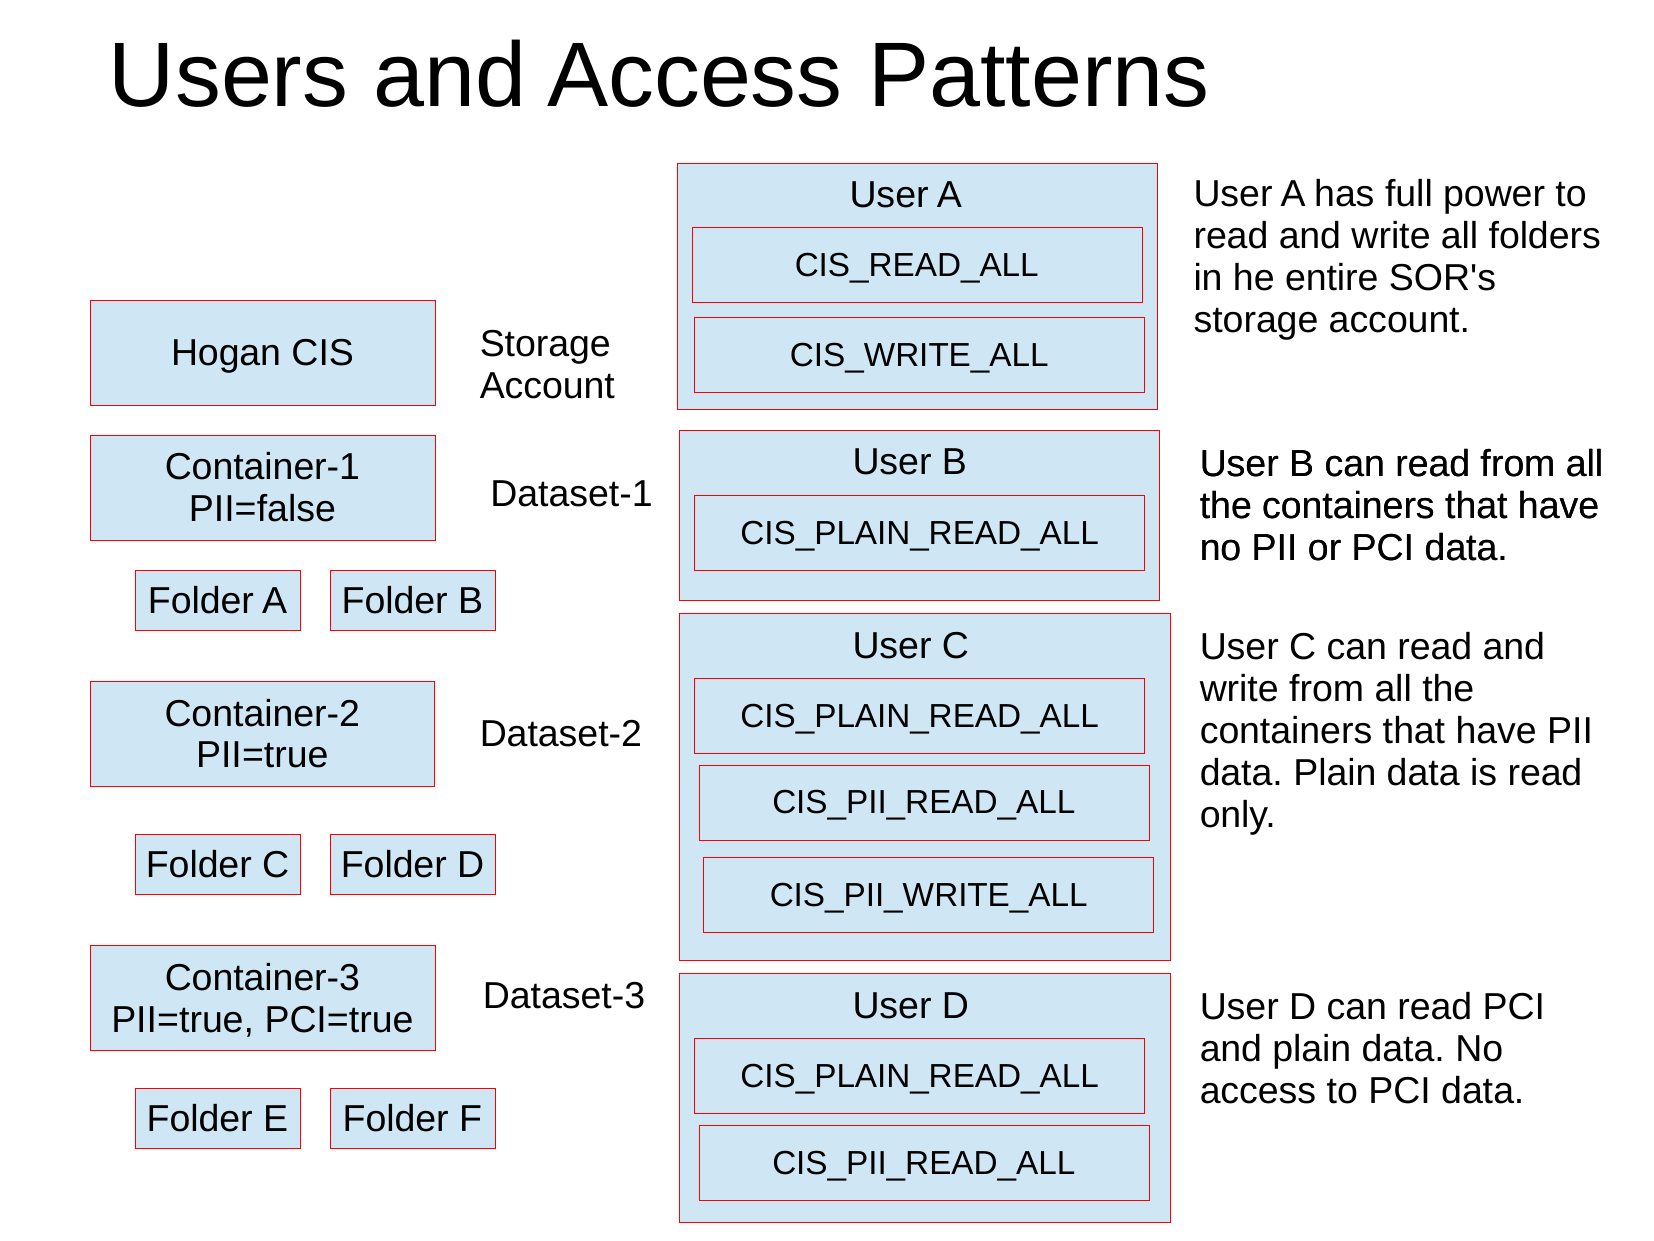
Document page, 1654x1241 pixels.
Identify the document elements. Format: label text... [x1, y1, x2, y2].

text_box User B [837, 433, 982, 491]
text_box CIS_PLAIN_READ_ALL [694, 495, 1145, 571]
text_box Container-3 PII=true, PCI=true [90, 945, 436, 1051]
text_box User D can read PCI and plain data. No access to PCI data. [1185, 978, 1621, 1144]
text_box CIS_WRITE_ALL [694, 317, 1145, 393]
text_box Dataset-1 [475, 465, 668, 522]
text_box Container-1 PII=false [90, 435, 436, 541]
text_box [679, 973, 1171, 1223]
text_box [677, 163, 1158, 410]
text_box CIS_PLAIN_READ_ALL [694, 1038, 1145, 1114]
text_box CIS_PII_READ_ALL [699, 765, 1150, 841]
text_box User A [834, 166, 978, 224]
text_box User D [837, 976, 984, 1034]
text_box Dataset-2 [465, 705, 657, 763]
text_box [679, 613, 1171, 961]
text_box User C [837, 616, 984, 674]
text_box Storage Account [465, 315, 637, 414]
title Users and Access Patterns [30, 22, 1291, 126]
text_box User A has full power to read and write all folders in he entire SOR's storage account. [1178, 165, 1636, 406]
text_box Container-2 PII=true [90, 681, 435, 787]
text_box Folder D [330, 834, 496, 895]
text_box CIS_PII_WRITE_ALL [703, 857, 1154, 933]
text_box CIS_PLAIN_READ_ALL [694, 678, 1145, 754]
text_box Folder F [330, 1088, 496, 1149]
text_box Folder A [135, 570, 301, 631]
text_box [679, 430, 1160, 601]
text_box CIS_READ_ALL [692, 227, 1143, 303]
text_box Folder C [135, 834, 301, 895]
text_box User C can read and write from all the containers that have PII data. Plain data is read only. [1185, 618, 1621, 844]
text_box CIS_PII_READ_ALL [699, 1125, 1150, 1201]
text_box Dataset-3 [468, 966, 661, 1024]
text_box Folder E [135, 1088, 301, 1149]
text_box Hogan CIS [90, 300, 436, 406]
text_box User B can read from all the containers that have no PII or PCI data. [1185, 435, 1621, 601]
text_box Folder B [330, 570, 496, 631]
